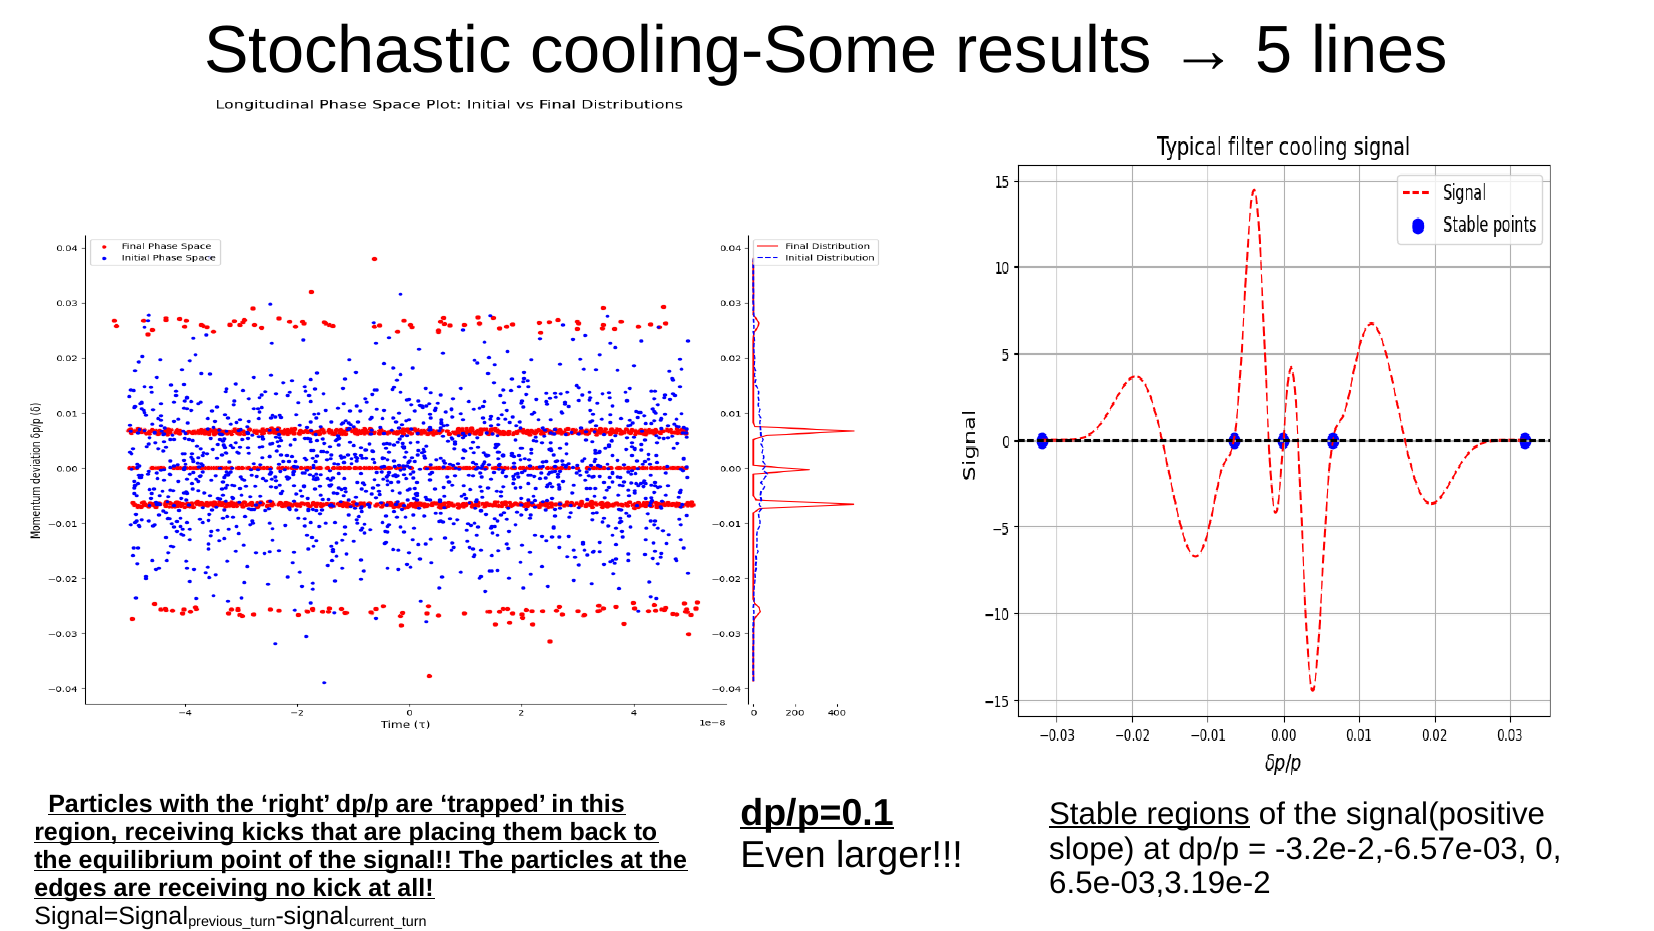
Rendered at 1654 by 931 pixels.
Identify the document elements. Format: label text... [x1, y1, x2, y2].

picture [23, 94, 885, 735]
title Stochastic cooling-Some results → 5 lines [82, 12, 1571, 87]
text_box dp/p=0.1 Even larger!!! [725, 783, 979, 883]
text_box Stable regions of the signal(positive slope) at dp/p = -3.2e-2,-6.57e-03, 0, 6.5e-03,3.19e-2 [1034, 788, 1630, 908]
text_box Particles with the ‘right’ dp/p are ‘trapped’ in this region, receiving kicks that are placing them back to the equilibrium point of the signal!! The particles at the edges are receiving no kick at all! Signal=Signalprevious_turn-signalcurrent_turn [19, 782, 711, 931]
picture [954, 125, 1557, 789]
